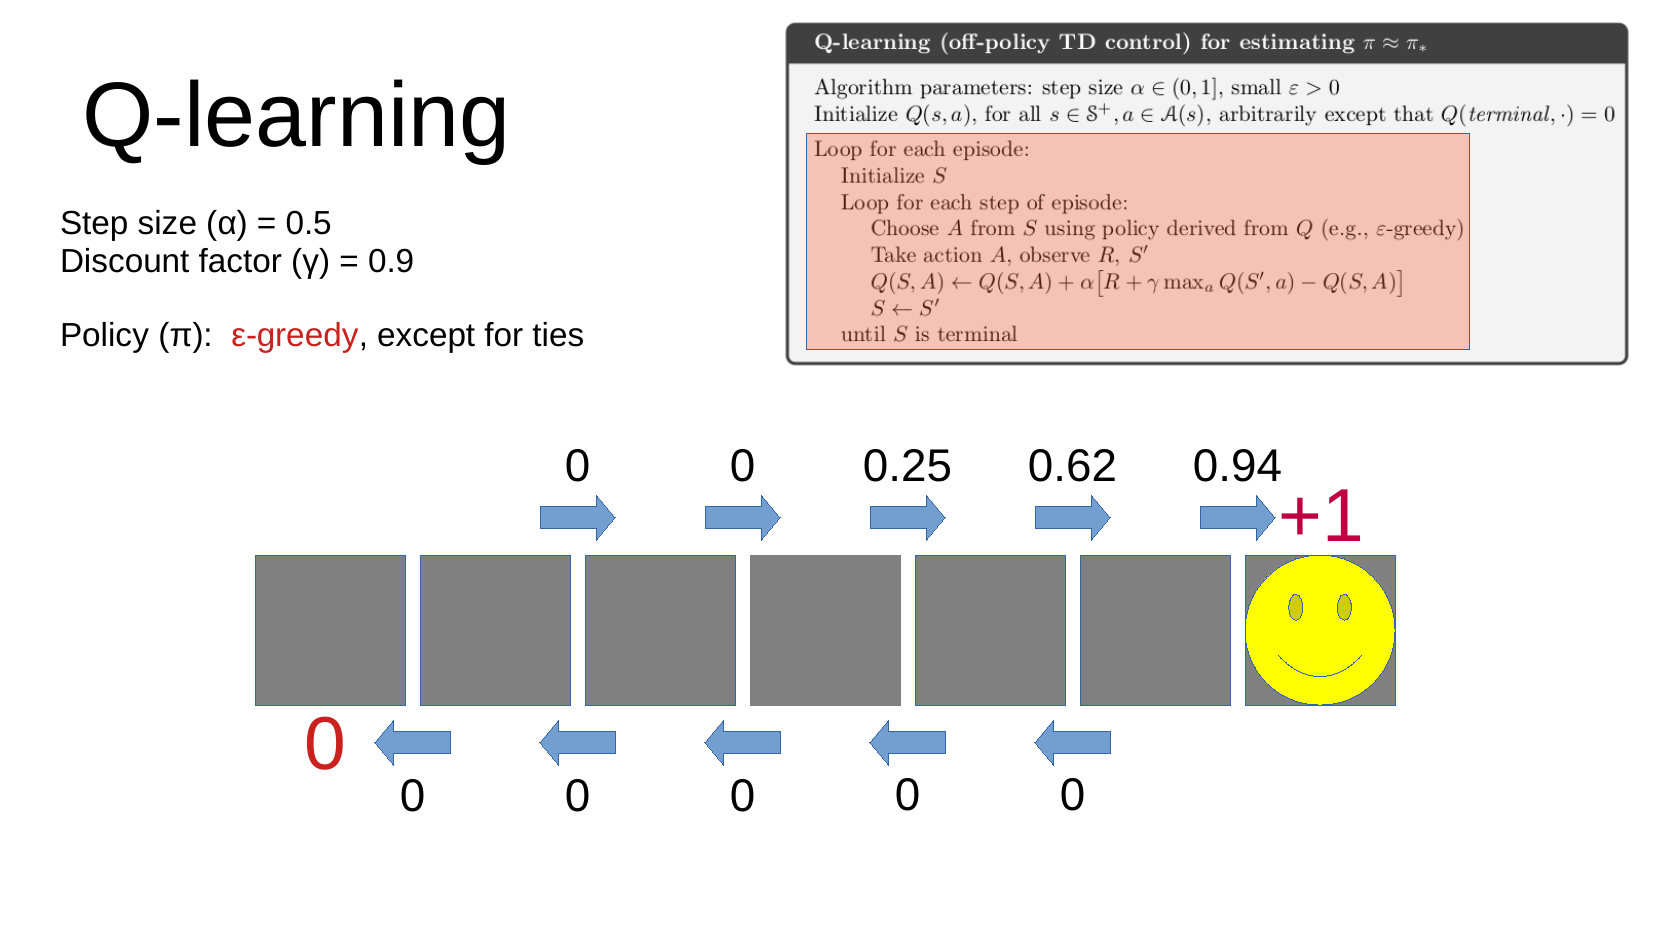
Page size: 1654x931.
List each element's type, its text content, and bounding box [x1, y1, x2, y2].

text_box [806, 133, 1470, 350]
title Step size (α) = 0.5 Discount factor (γ) = 0.9 Policy (π): ε-greedy, except for ties [60, 186, 616, 409]
text_box [870, 511, 946, 541]
title 0 [525, 750, 631, 841]
text_box [915, 555, 1066, 706]
text_box [704, 720, 781, 750]
text_box [750, 555, 901, 706]
text_box [1245, 555, 1396, 706]
text_box [255, 555, 406, 706]
text_box [869, 720, 946, 750]
title 0 [690, 420, 796, 511]
text_box [1200, 514, 1268, 541]
text_box [1035, 511, 1111, 541]
title 0 [273, 698, 379, 789]
title 0 [525, 420, 631, 511]
title Q-learning [82, 37, 773, 193]
title 0.25 [855, 420, 961, 511]
title 0 [1020, 746, 1126, 843]
text_box [1034, 720, 1111, 746]
picture [773, 14, 1637, 376]
text_box [585, 555, 736, 706]
title +1 [1268, 471, 1374, 561]
text_box [540, 511, 616, 541]
title 0 [360, 750, 466, 841]
title 0.94 [1185, 417, 1291, 514]
text_box [539, 720, 616, 750]
title 0 [855, 750, 961, 840]
title 0.62 [1020, 420, 1126, 511]
title 0 [690, 750, 796, 841]
text_box [379, 720, 451, 750]
text_box [705, 511, 781, 541]
text_box [420, 555, 571, 706]
text_box [1080, 555, 1231, 706]
